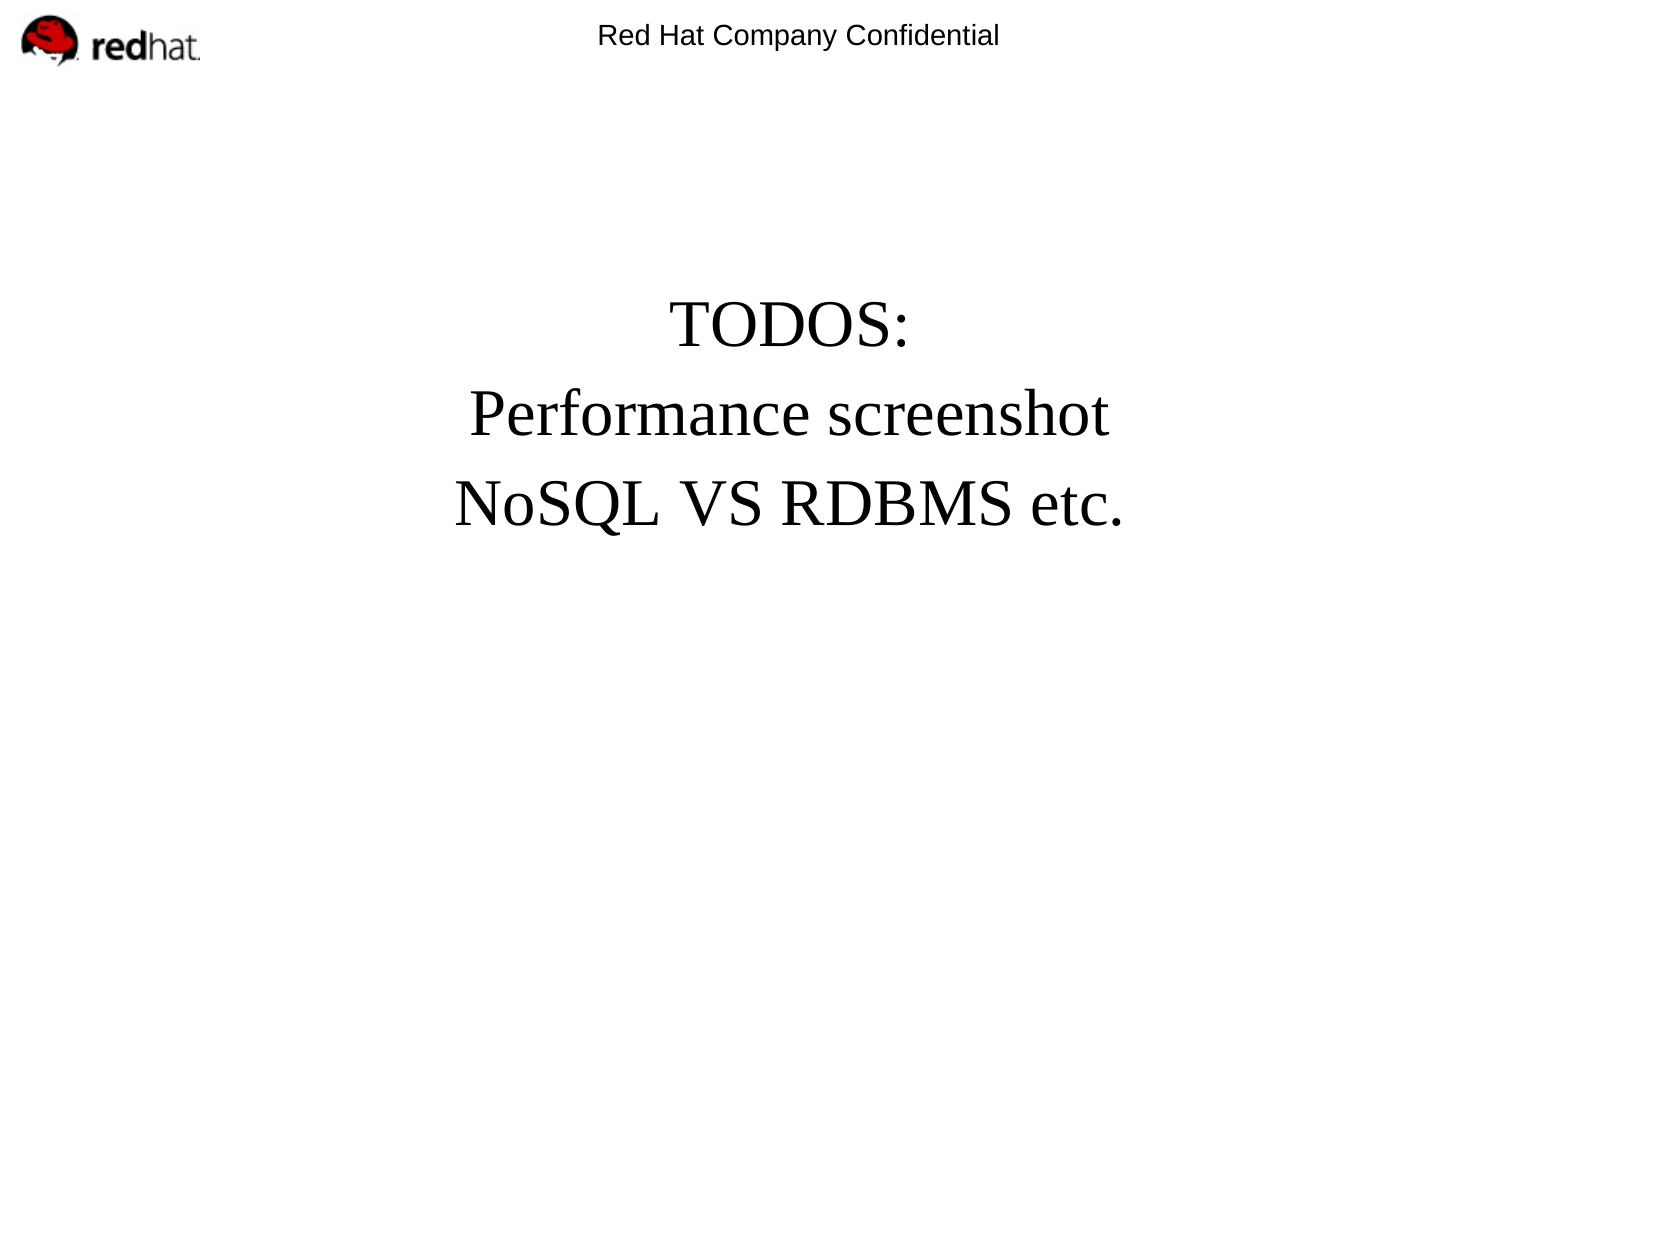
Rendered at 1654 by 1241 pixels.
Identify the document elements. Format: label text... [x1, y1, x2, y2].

picture [20, 13, 200, 74]
subtitle TODOS: Performance screenshot NoSQL VS RDBMS etc. [74, 140, 1506, 1174]
